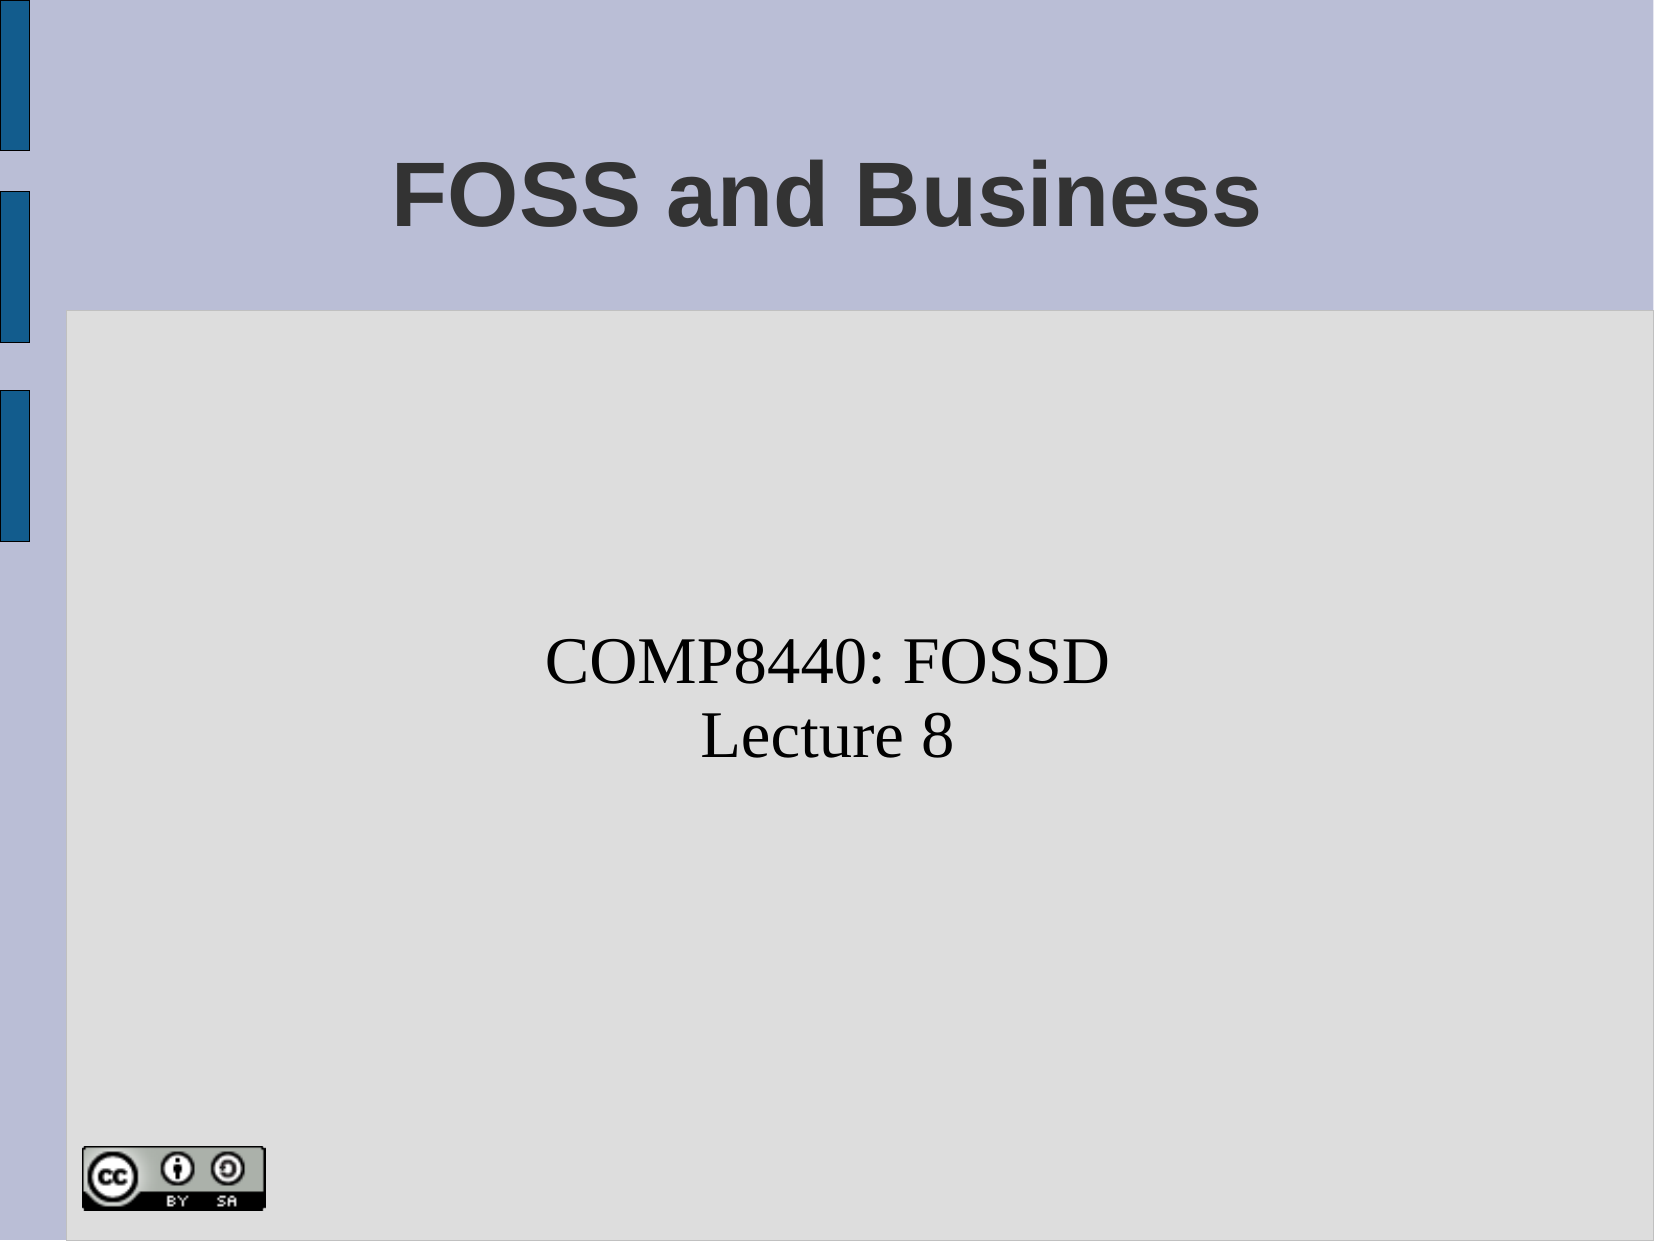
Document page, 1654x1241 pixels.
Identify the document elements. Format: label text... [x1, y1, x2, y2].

subtitle COMP8440: FOSSD Lecture 8 [121, 344, 1534, 1127]
title FOSS and Business [121, 91, 1534, 299]
picture [82, 1146, 266, 1211]
